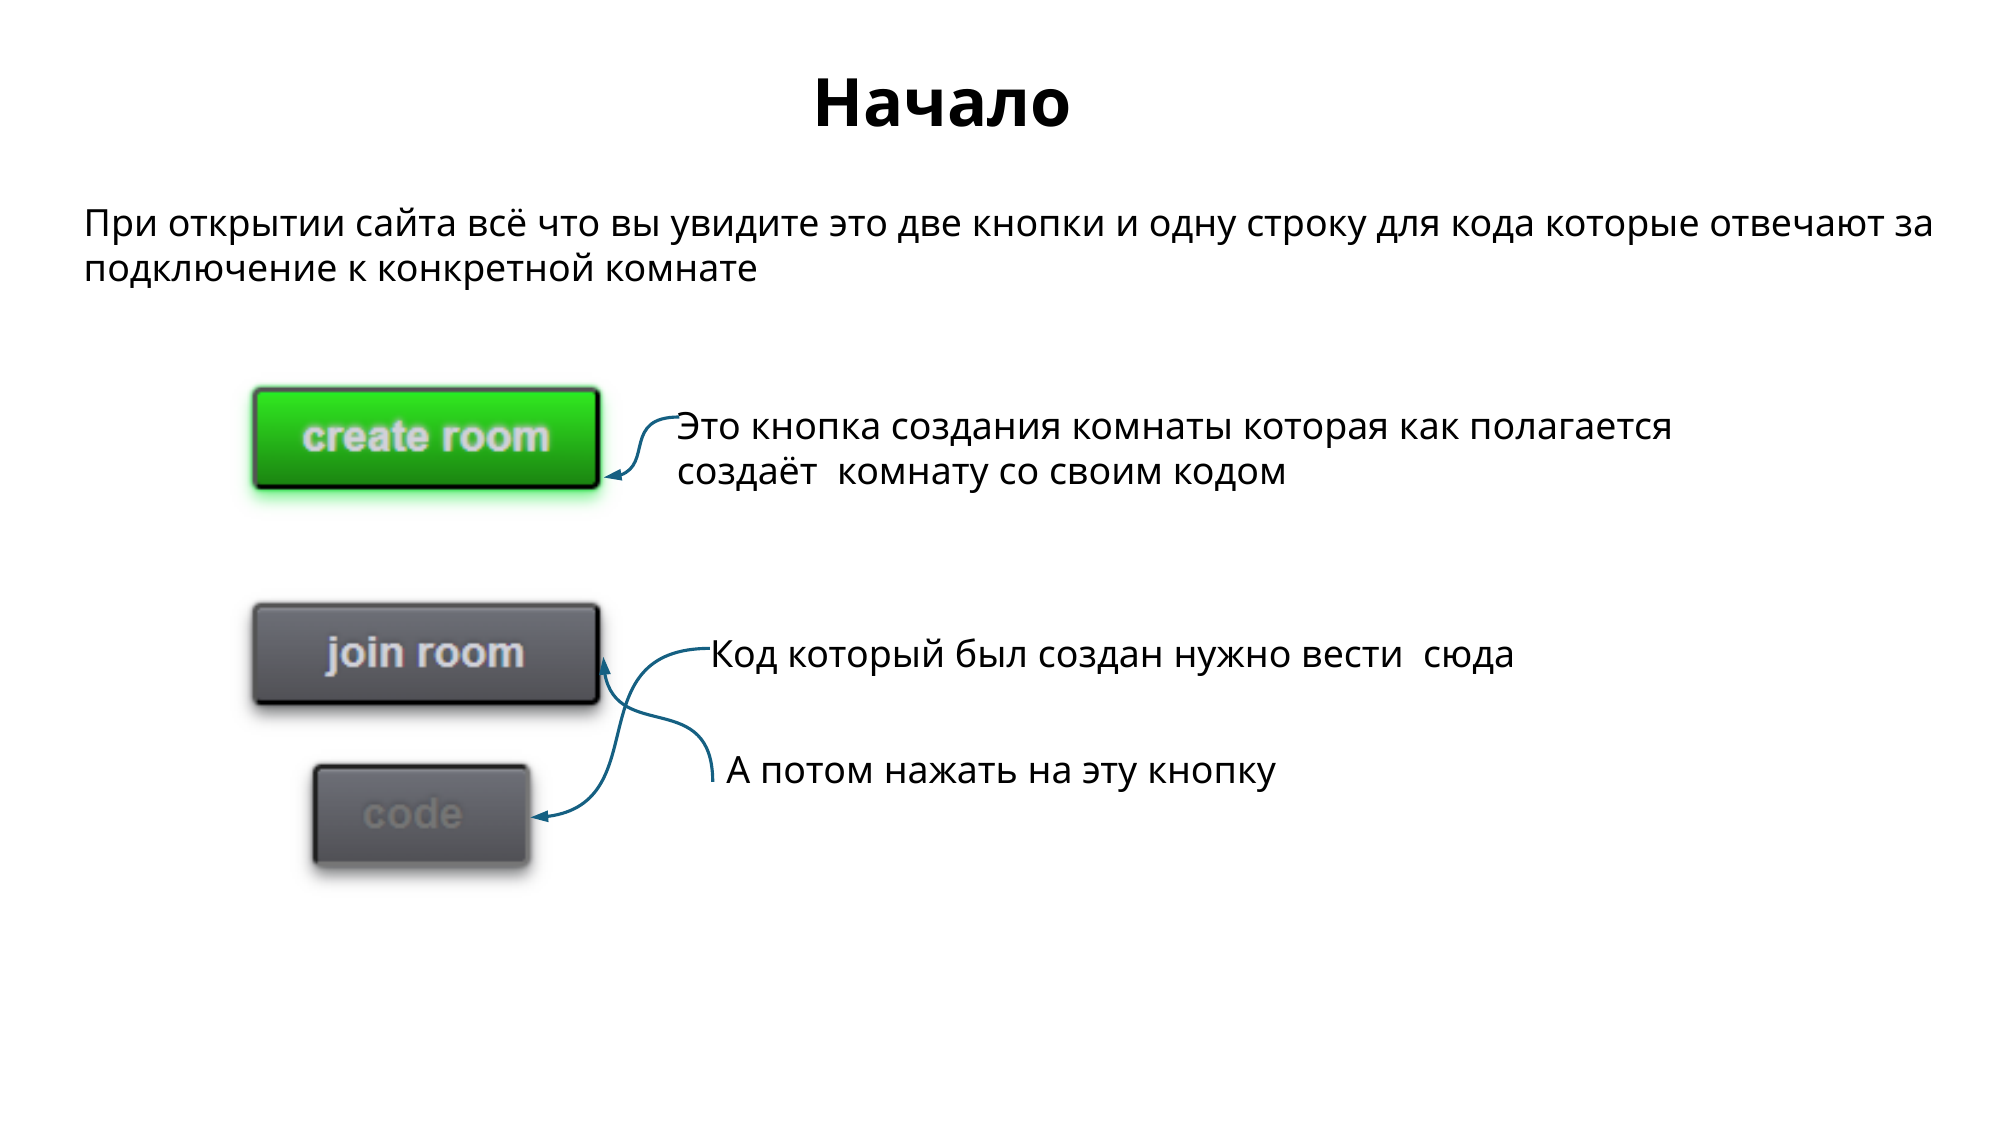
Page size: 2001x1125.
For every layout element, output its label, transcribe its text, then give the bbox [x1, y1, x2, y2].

picture [628, 669, 651, 713]
text_box При открытии сайта всё что вы увидите это две кнопки и одну строку для кода которые отвечают за подключение к конкретной комнате [68, 191, 1959, 298]
picture [183, 296, 651, 950]
text_box Код который был создан нужно вести сюда [695, 622, 1868, 684]
text_box Начало [651, 52, 1234, 148]
text_box Это кнопка создания комнаты которая как полагается создаёт комнату со своим кодом [661, 394, 1840, 501]
text_box А потом нажать на эту кнопку [711, 738, 1761, 845]
